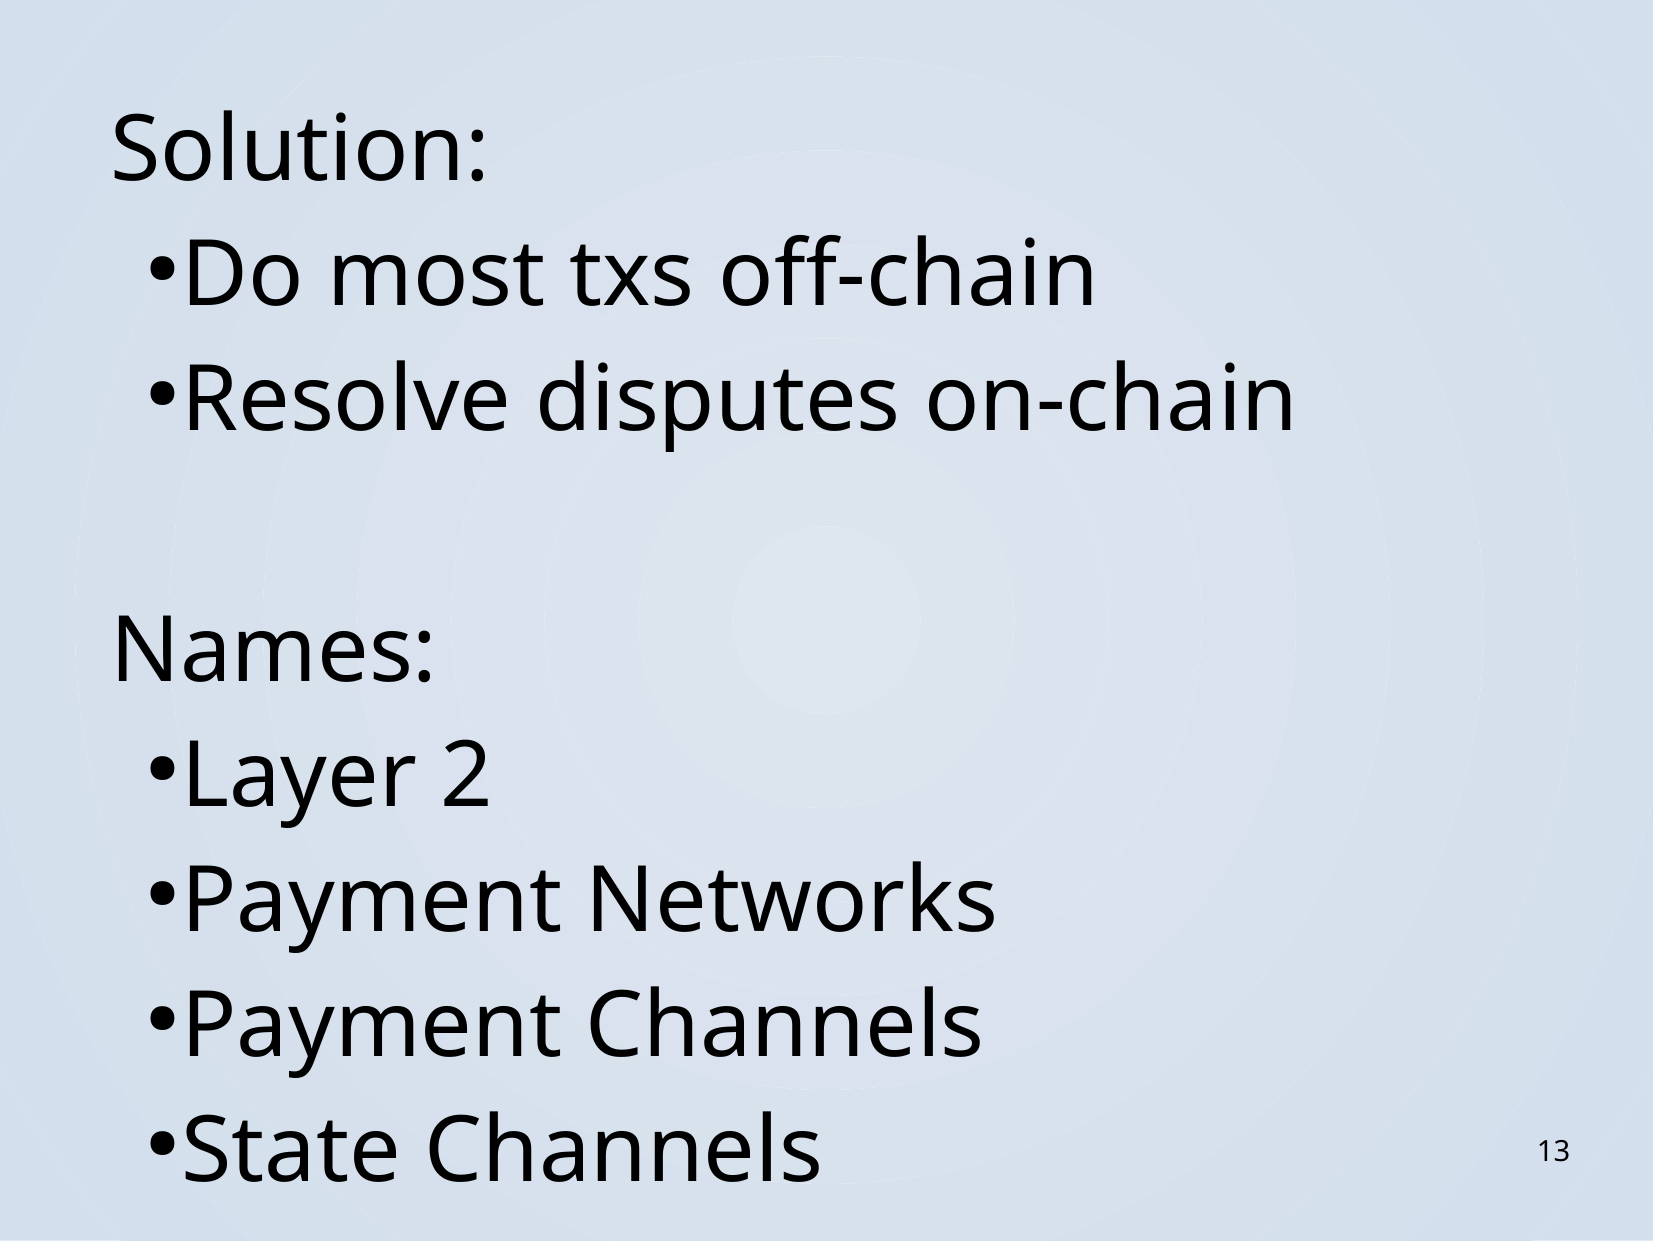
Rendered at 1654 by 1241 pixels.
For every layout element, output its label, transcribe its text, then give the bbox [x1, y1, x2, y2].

text_box Solution: Do most txs off-chain Resolve disputes on-chain Names: Layer 2 Payment Networks Payment Channels State Channels ... [95, 75, 1443, 1161]
